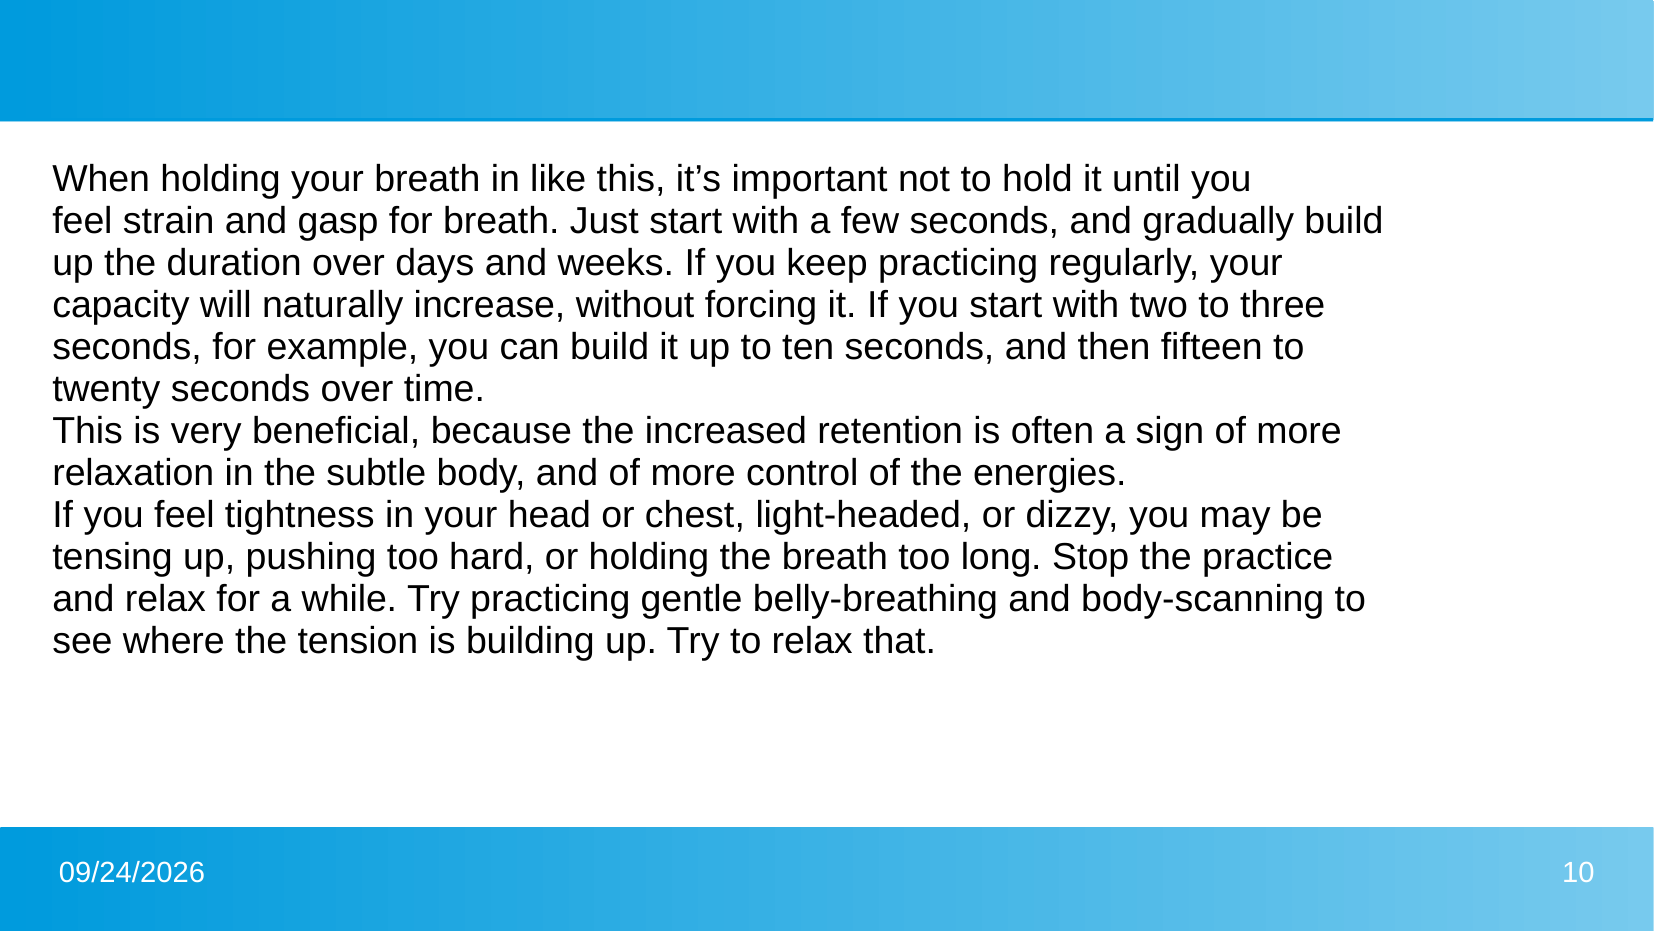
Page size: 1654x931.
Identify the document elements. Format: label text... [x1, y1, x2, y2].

text_box When holding your breath in like this, it’s important not to hold it until you feel strain and gasp for breath. Just start with a few seconds, and gradually build up the duration over days and weeks. If you keep practicing regularly, your capacity will naturally increase, without forcing it. If you start with two to three seconds, for example, you can build it up to ten seconds, and then fifteen to twenty seconds over time. This is very beneficial, because the increased retention is often a sign of more relaxation in the subtle body, and of more control of the energies. If you feel tightness in your head or chest, light-headed, or dizzy, you may be tensing up, pushing too hard, or holding the breath too long. Stop the practice and relax for a while. Try practicing gentle belly-breathing and body-scanning to see where the tension is building up. Try to relax that. [37, 150, 1613, 751]
